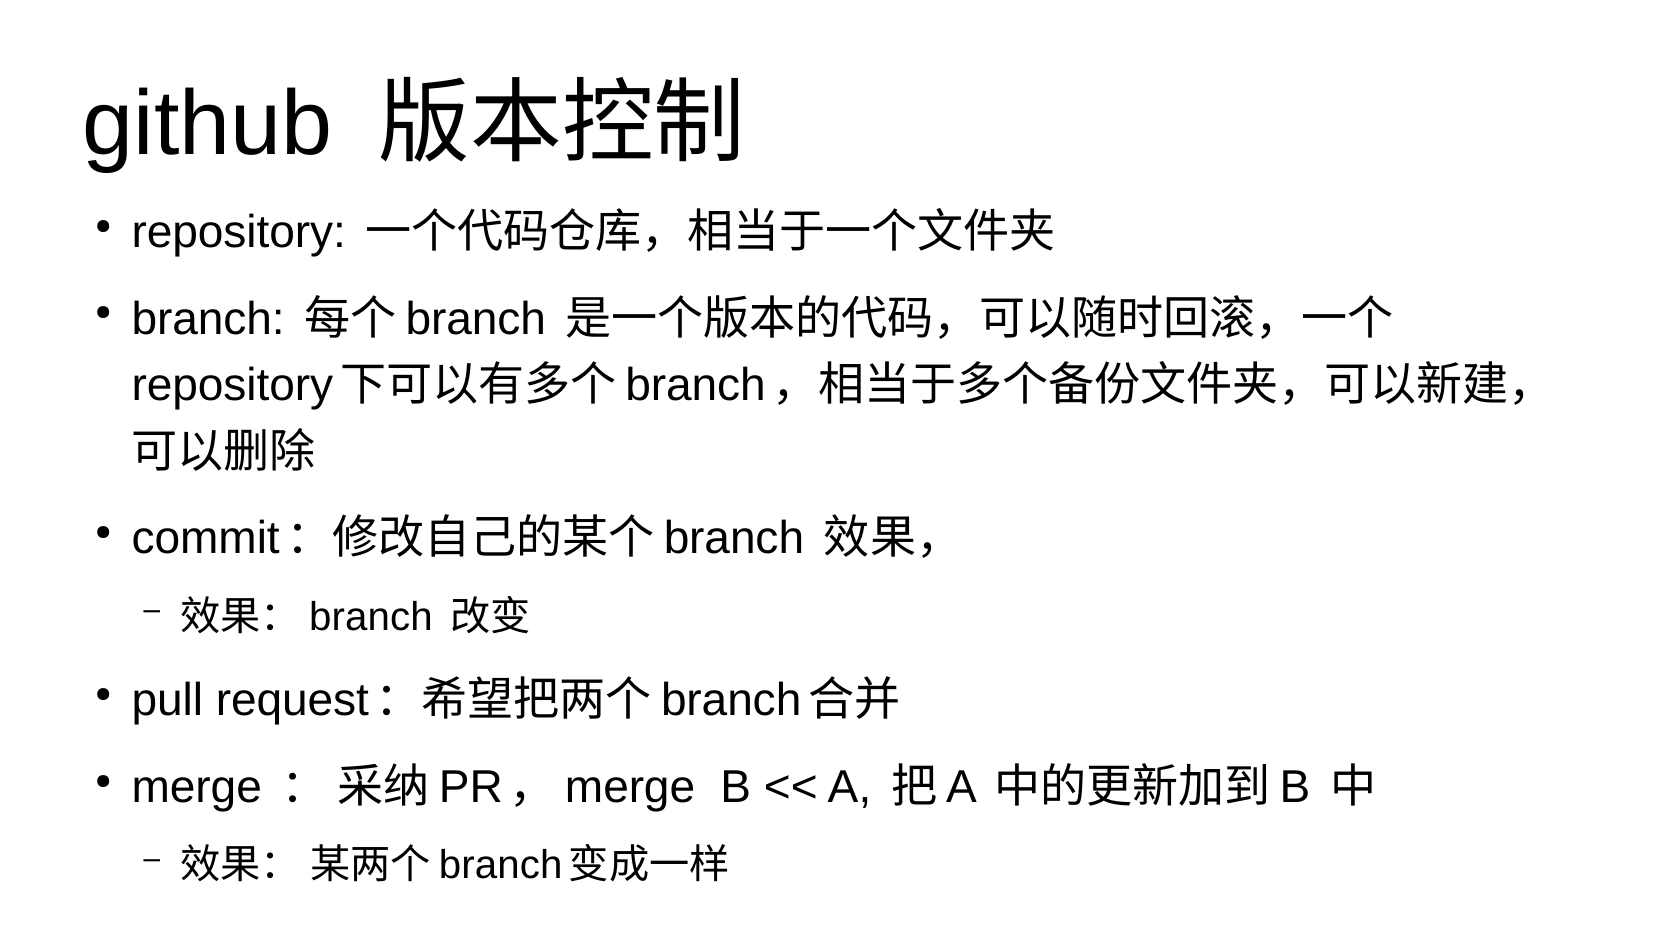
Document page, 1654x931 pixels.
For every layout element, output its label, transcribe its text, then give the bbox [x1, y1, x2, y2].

list repository: 一个代码仓库，相当于一个文件夹 branch: 每个branch 是一个版本的代码，可以随时回滚，一个repository下可以有多个branch，相当于多个备份文件夹，可以新建，可以删除 commit：修改自己的某个branch 效果， 效果：branch 改变 pull request：希望把两个branch合并 merge ： 采纳PR，merge B << A, 把A 中的更新加到B 中 效果： 某两个branch变成一样 [82, 193, 1583, 898]
title github 版本控制 [82, 37, 1571, 193]
